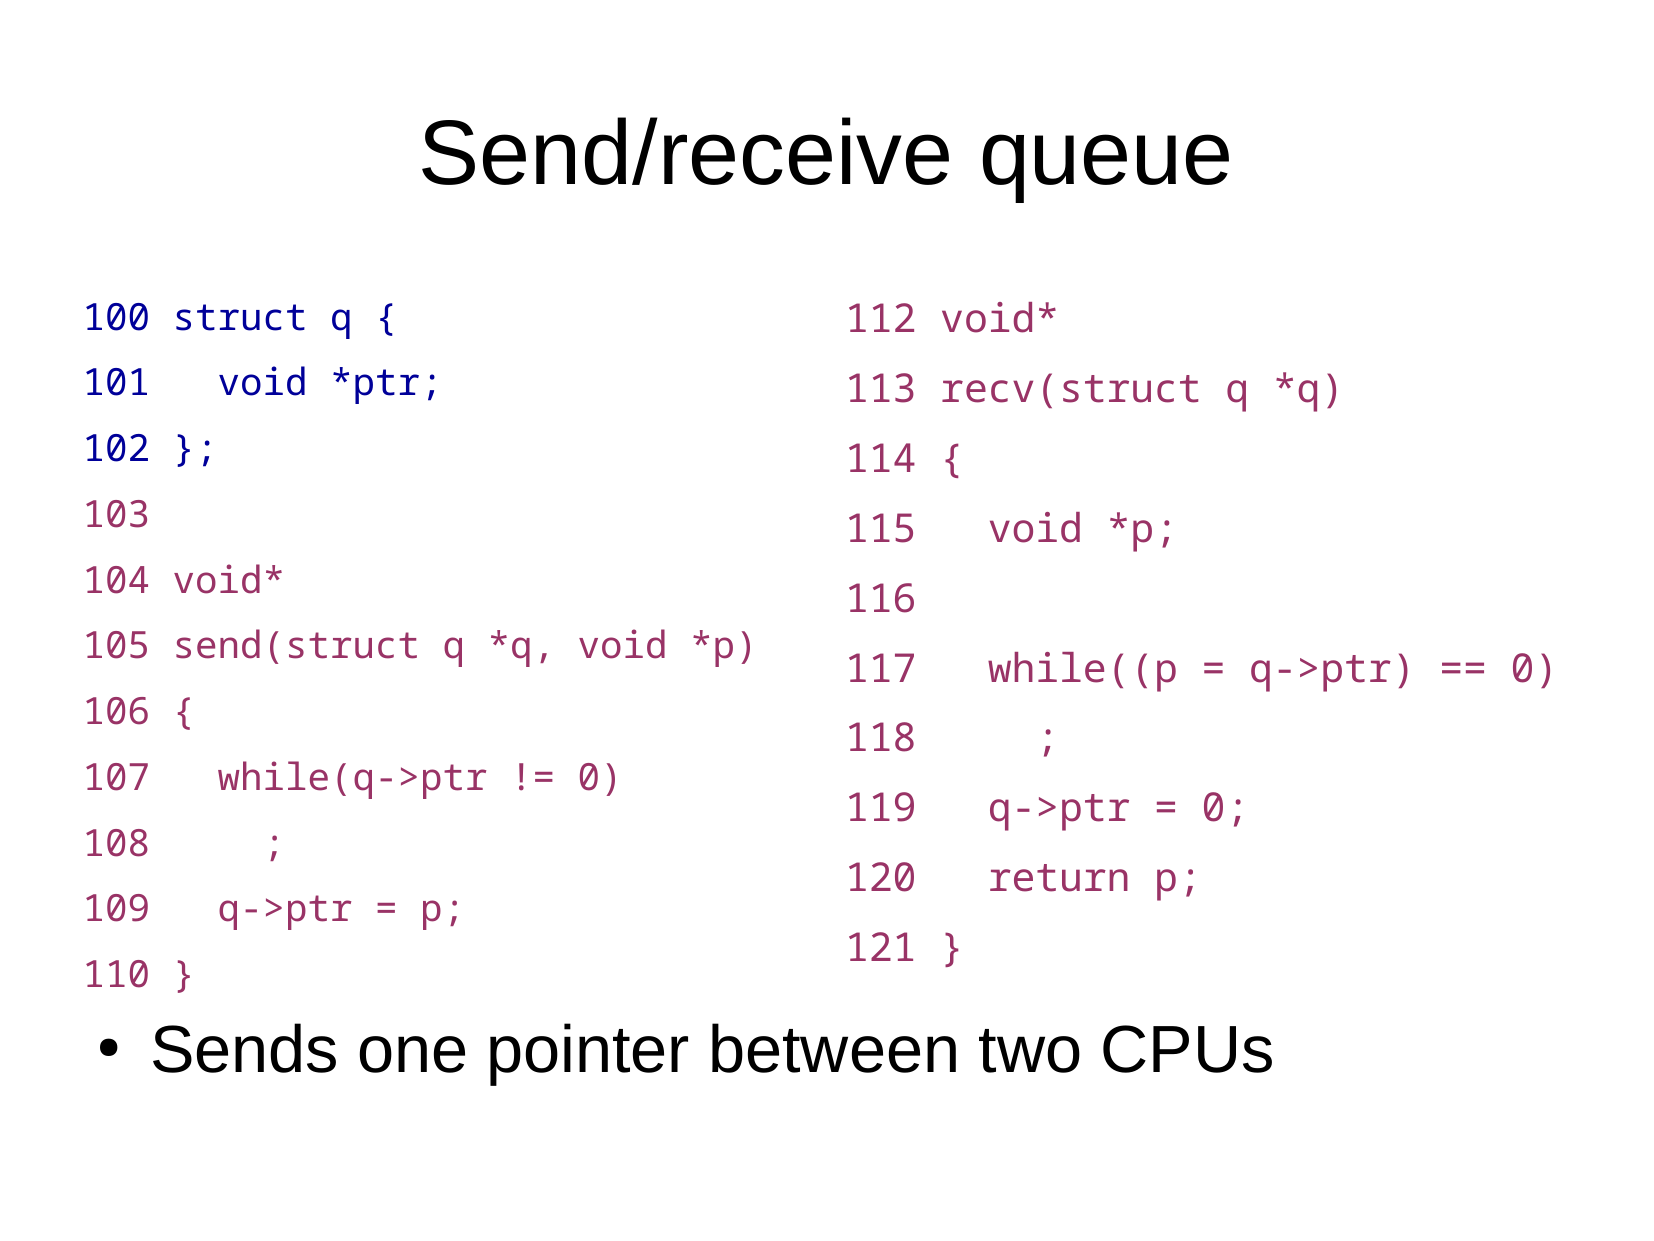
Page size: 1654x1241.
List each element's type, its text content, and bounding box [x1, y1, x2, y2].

list 112 void* 113 recv(struct q *q) 114 { 115 void *p; 116 117 while((p = q->ptr) == 0) 118 ; 119 q->ptr = 0; 120 return p; 121 } [845, 290, 1572, 1010]
list 100 struct q { 101 void *ptr; 102 }; 103 104 void* 105 send(struct q *q, void *p) 106 { 107 while(q->ptr != 0) 108 ; 109 q->ptr = p; 110 } [82, 290, 809, 1010]
title Send/receive queue [82, 49, 1571, 257]
list Sends one pointer between two CPUs [79, 1012, 1613, 1163]
